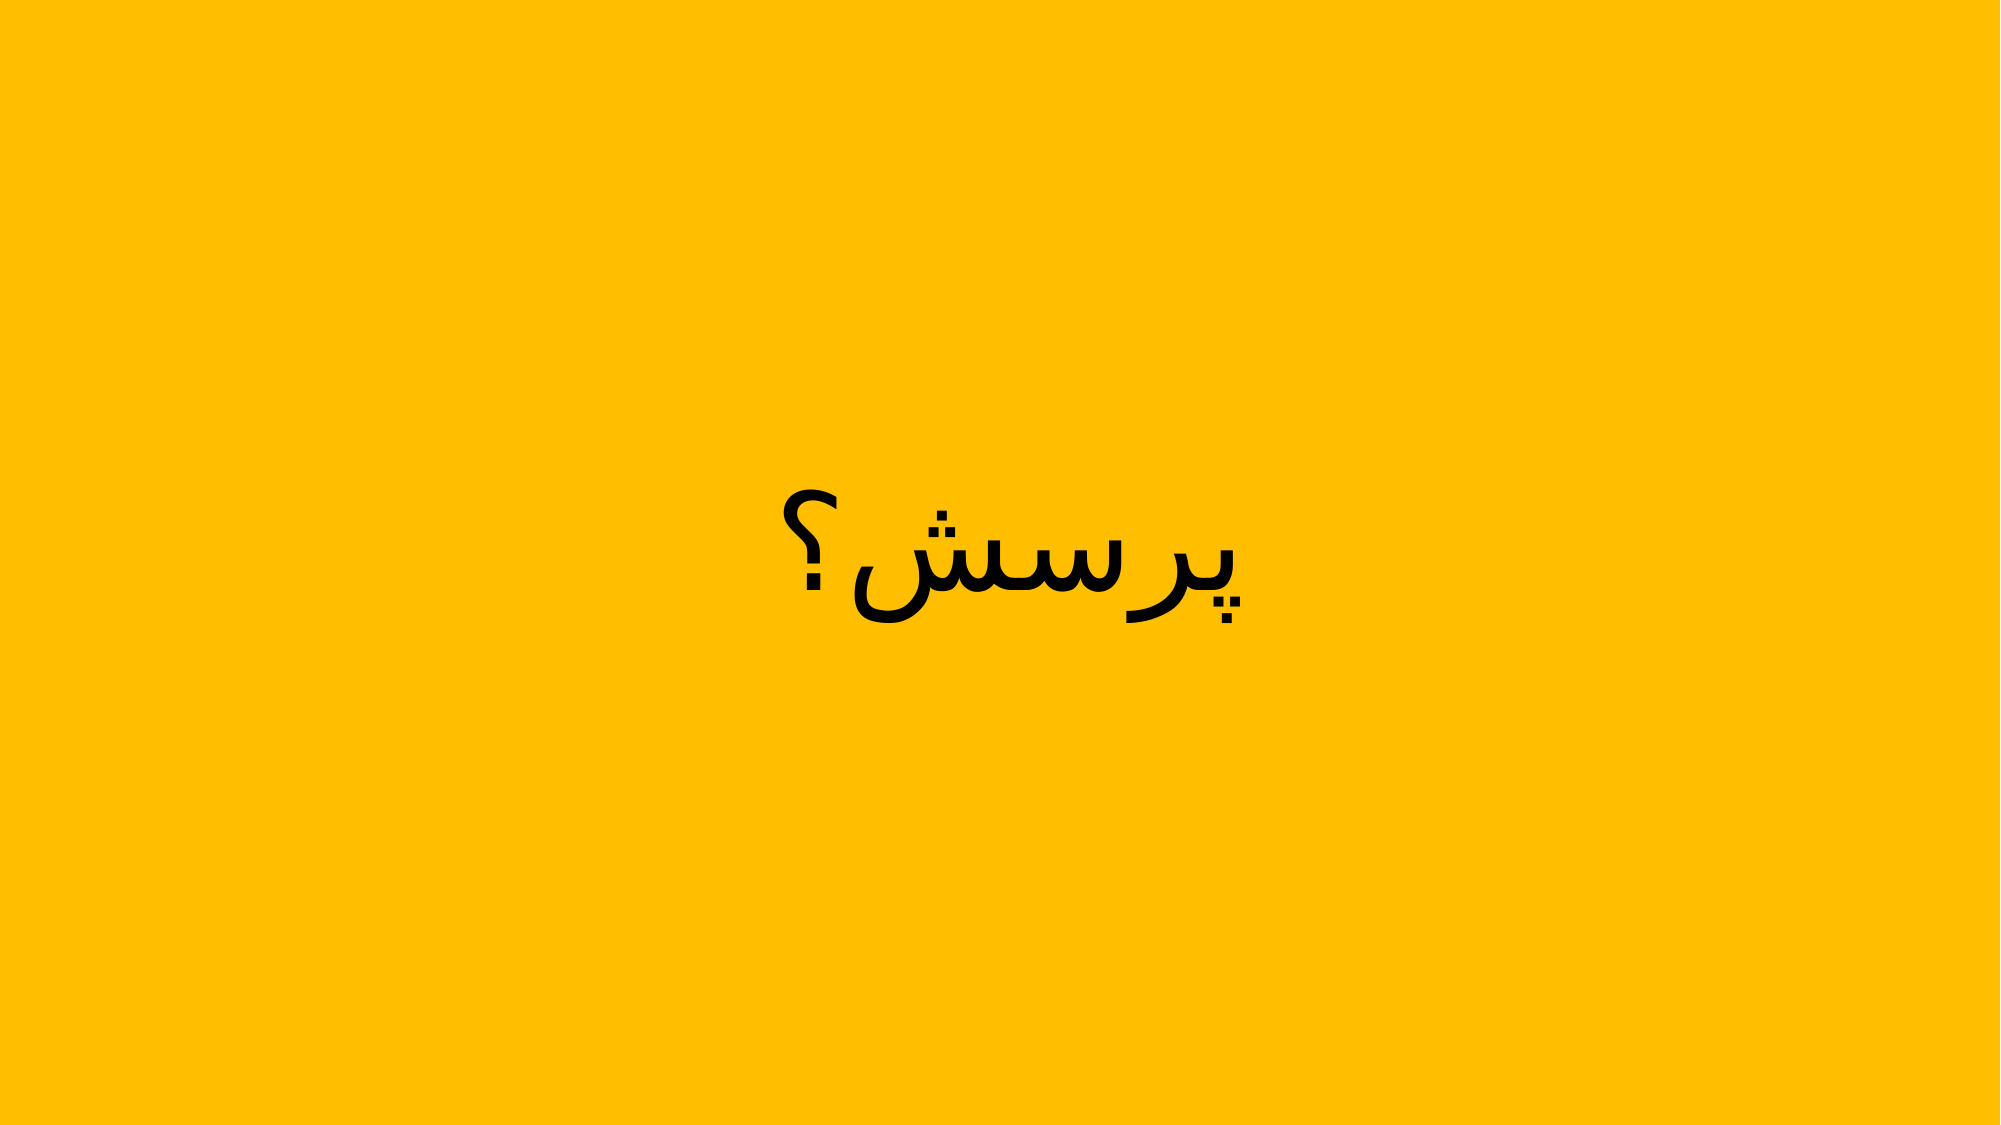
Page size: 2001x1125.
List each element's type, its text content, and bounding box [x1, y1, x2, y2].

title پرسش؟ [147, 59, 1873, 1034]
